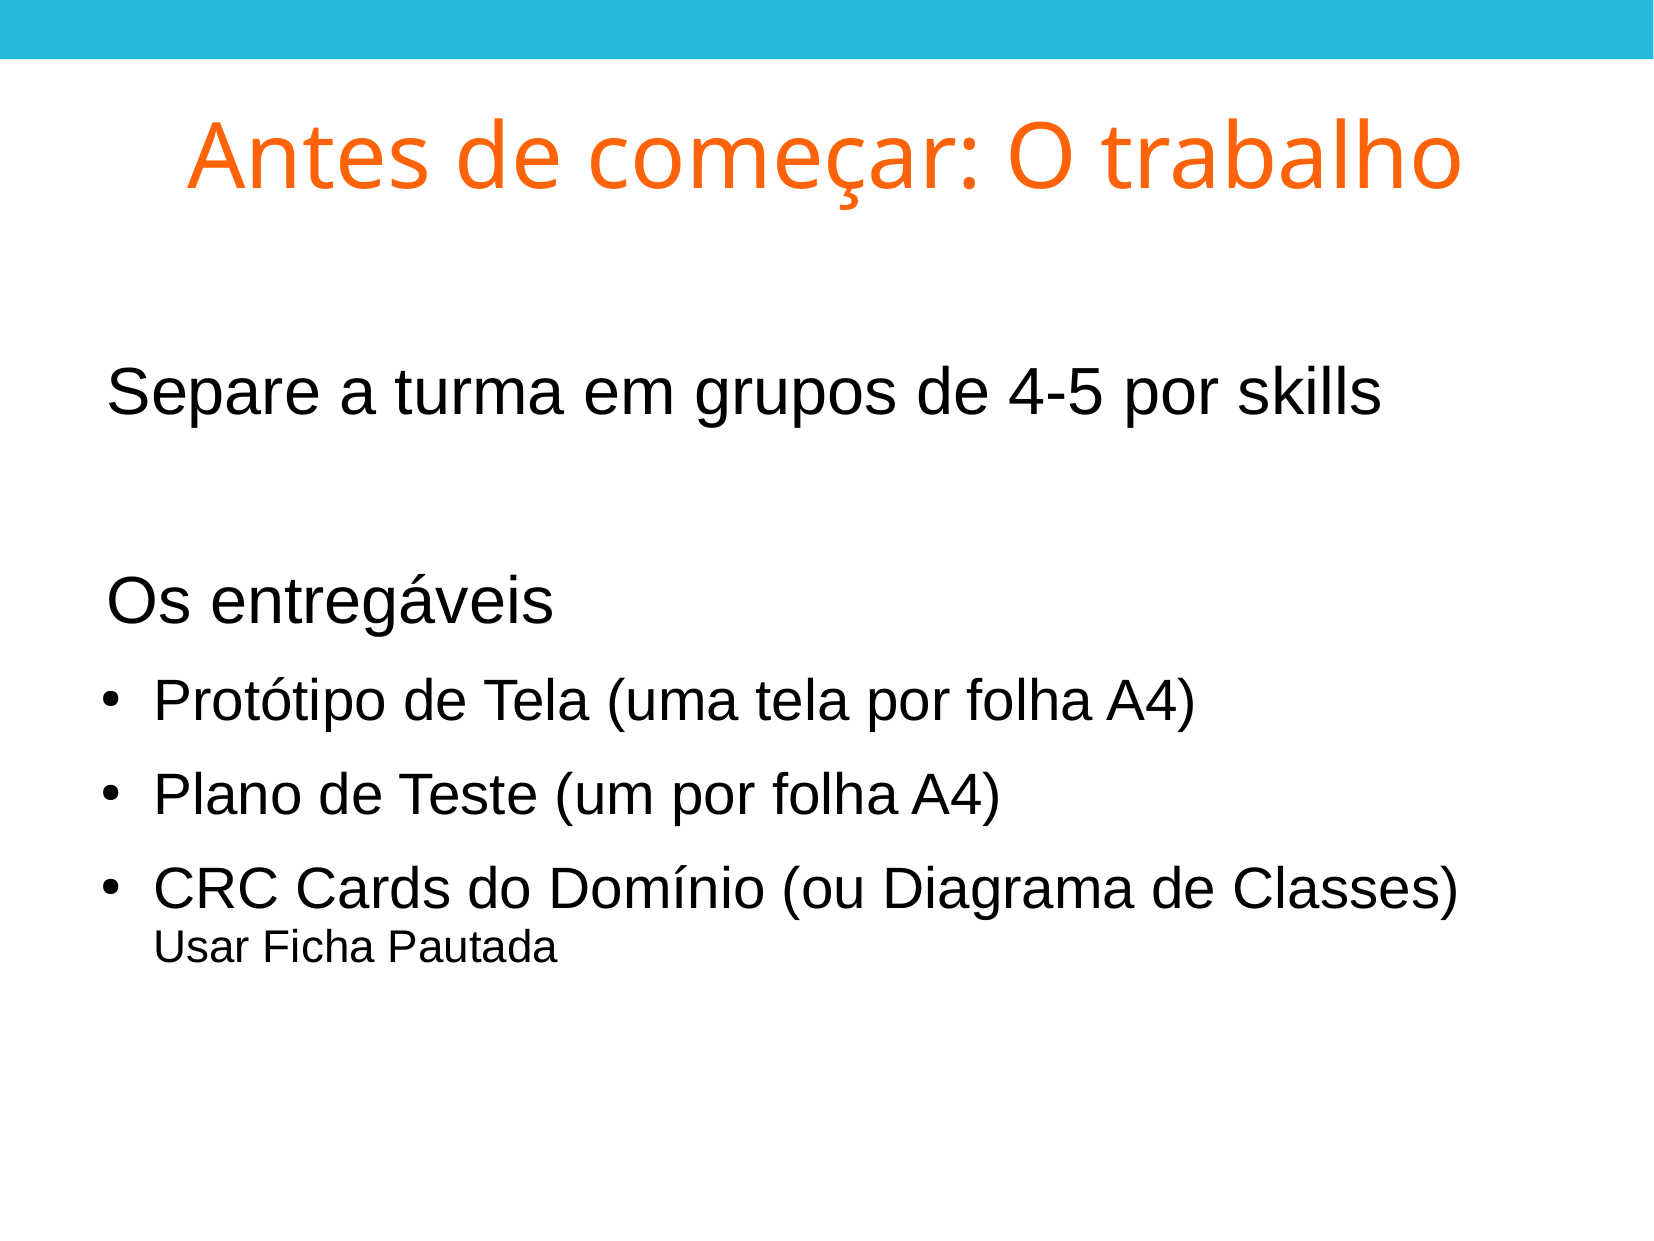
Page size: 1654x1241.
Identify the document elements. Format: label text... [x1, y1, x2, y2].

list Separe a turma em grupos de 4-5 por skills Os entregáveis Protótipo de Tela (uma tela por folha A4) Plano de Teste (um por folha A4) CRC Cards do Domínio (ou Diagrama de Classes) Usar Ficha Pautada [82, 354, 1571, 1182]
title Antes de começar: O trabalho [82, 49, 1571, 257]
